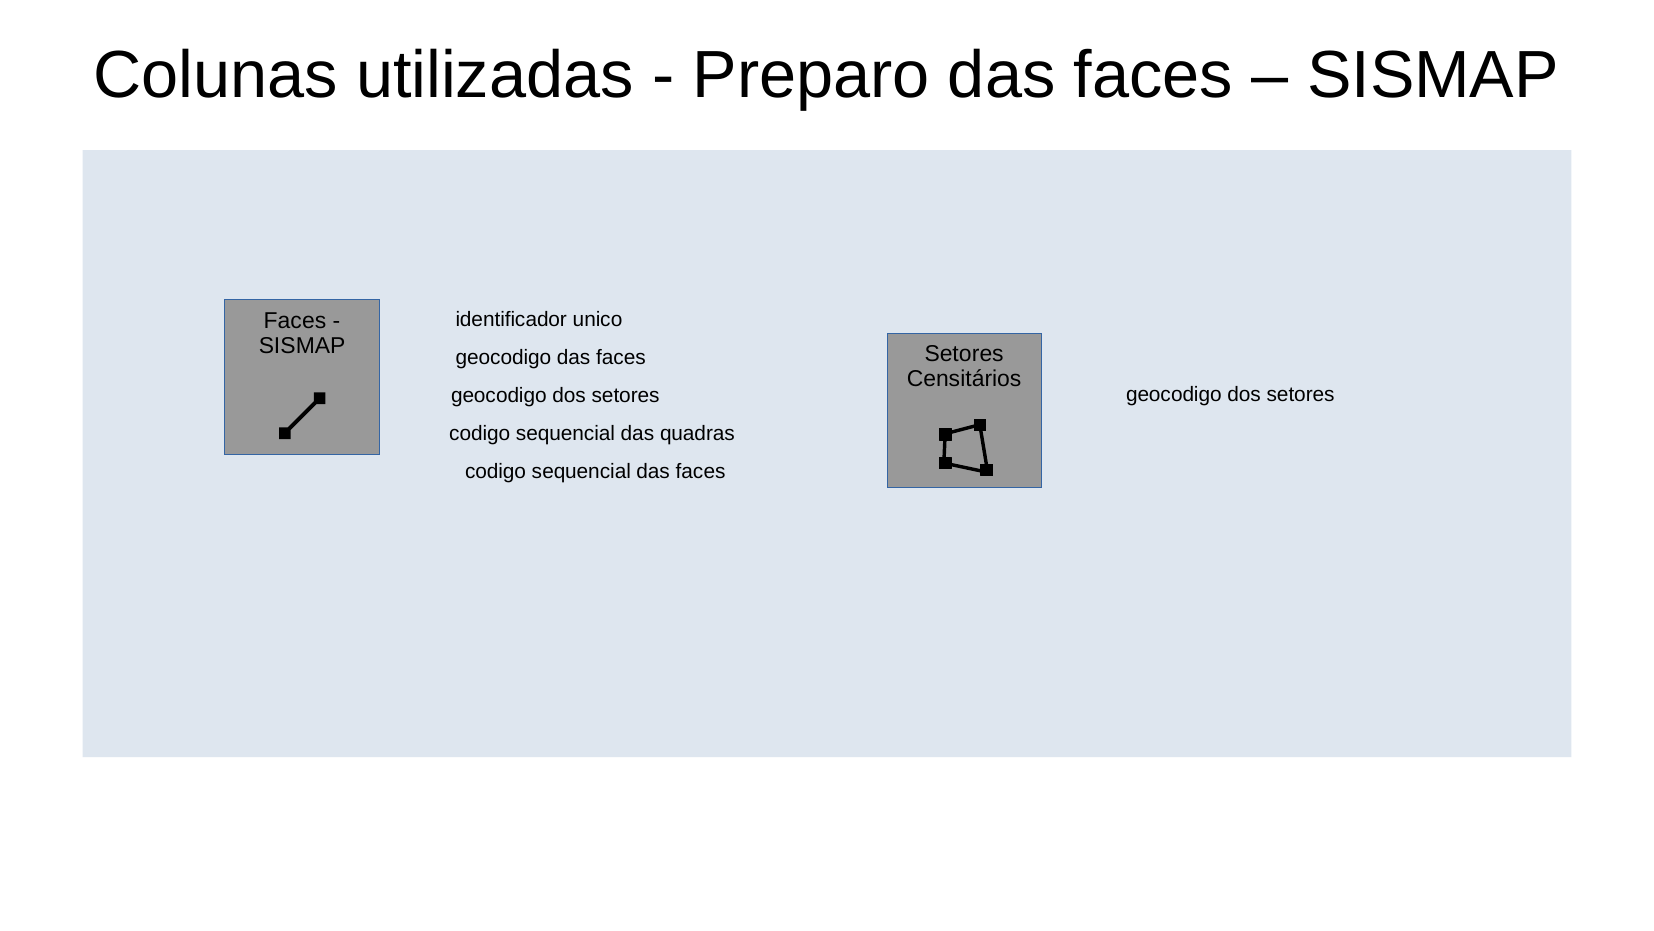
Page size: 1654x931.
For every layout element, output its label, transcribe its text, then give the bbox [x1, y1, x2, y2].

text_box identificador unico [440, 300, 638, 338]
text_box codigo sequencial das faces [450, 452, 741, 491]
text_box geocodigo dos setores [436, 376, 676, 414]
picture [271, 384, 334, 455]
picture [933, 417, 996, 480]
text_box Faces - SISMAP [224, 299, 380, 455]
text_box codigo sequencial das quadras [434, 414, 751, 453]
text_box Setores Censitários [887, 333, 1042, 488]
list [82, 150, 1572, 758]
text_box geocodigo dos setores [1111, 375, 1351, 414]
title Colunas utilizadas - Preparo das faces – SISMAP [82, 37, 1571, 113]
text_box geocodigo das faces [440, 338, 662, 376]
